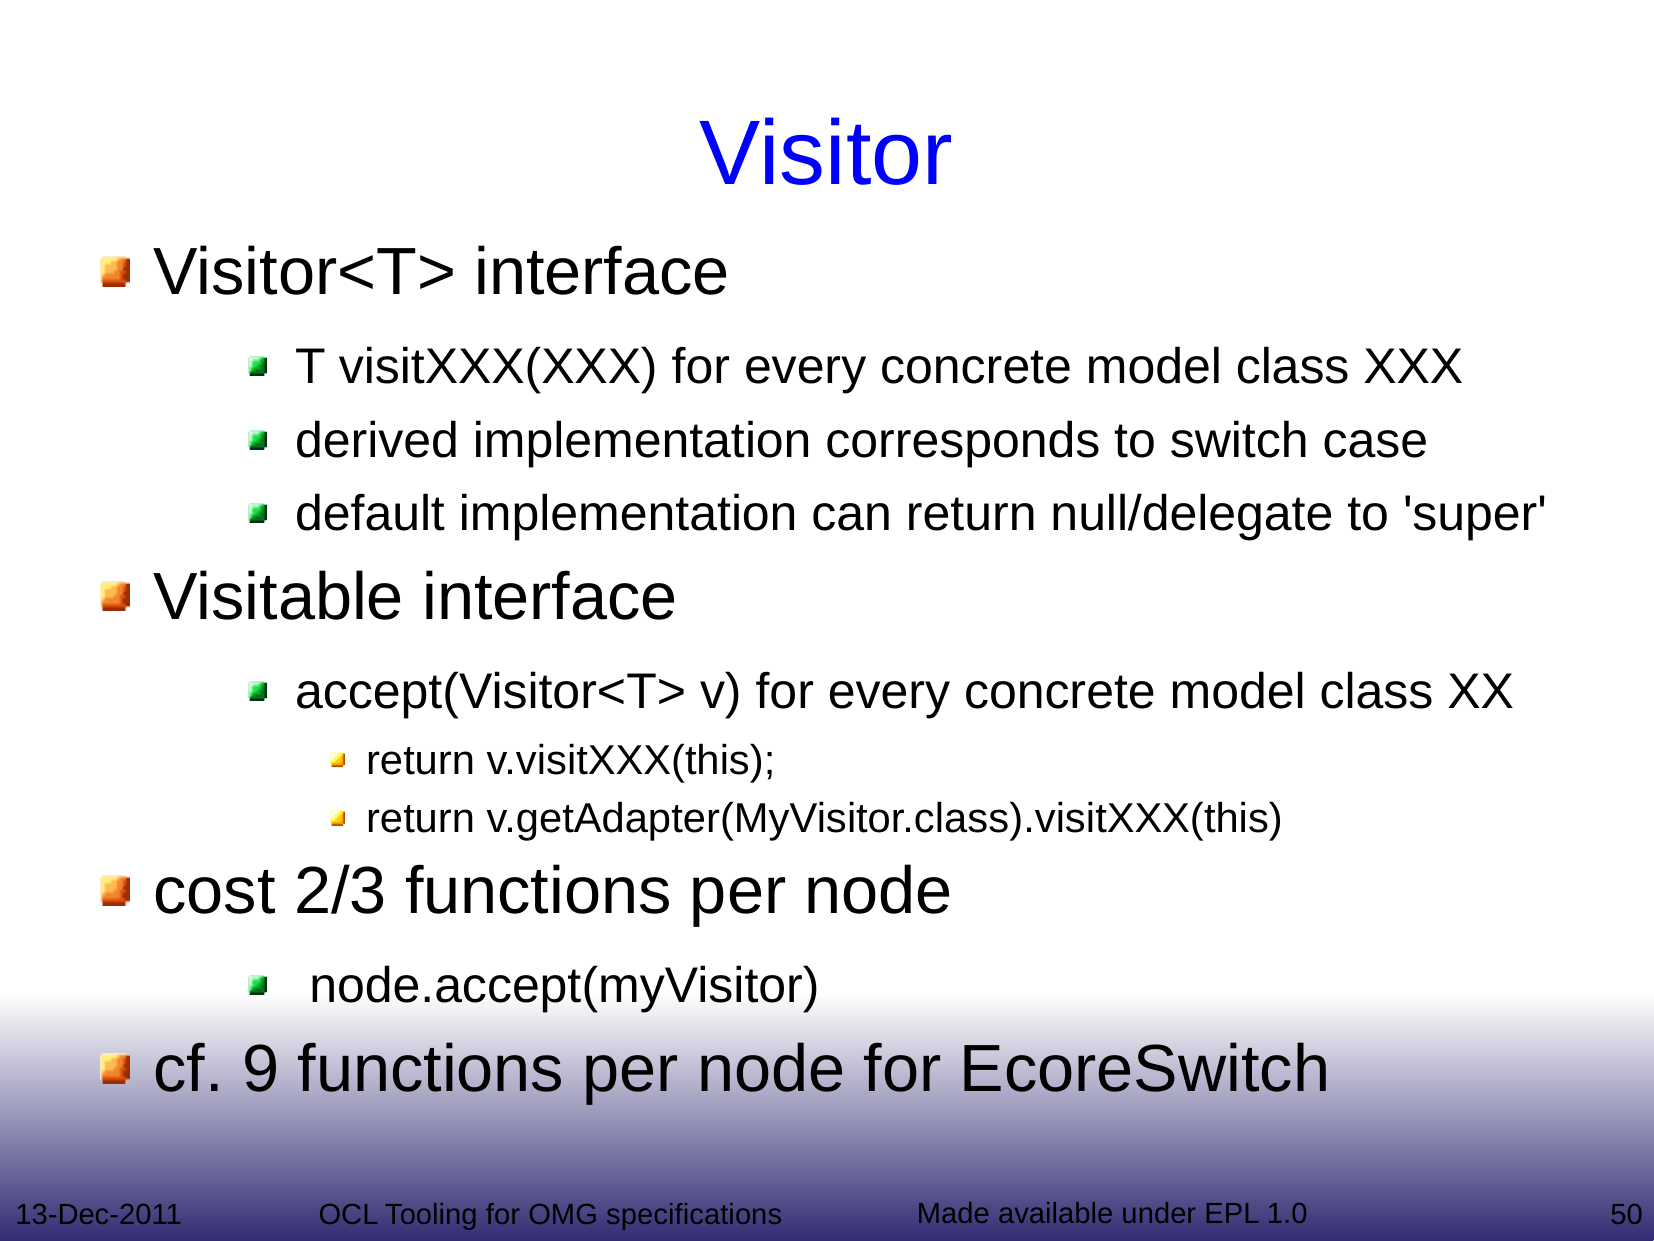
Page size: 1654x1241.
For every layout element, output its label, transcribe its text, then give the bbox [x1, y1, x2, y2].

title Visitor [82, 56, 1571, 234]
list Visitor<T> interface T visitXXX(XXX) for every concrete model class XXX derived implementation corresponds to switch case default implementation can return null/delegate to 'super' Visitable interface accept(Visitor<T> v) for every concrete model class XX return v.visitXXX(this); return v.getAdapter(MyVisitor.class).visitXXX(this) cost 2/3 functions per node node.accept(myVisitor) cf. 9 functions per node for EcoreSwitch [82, 234, 1571, 1107]
